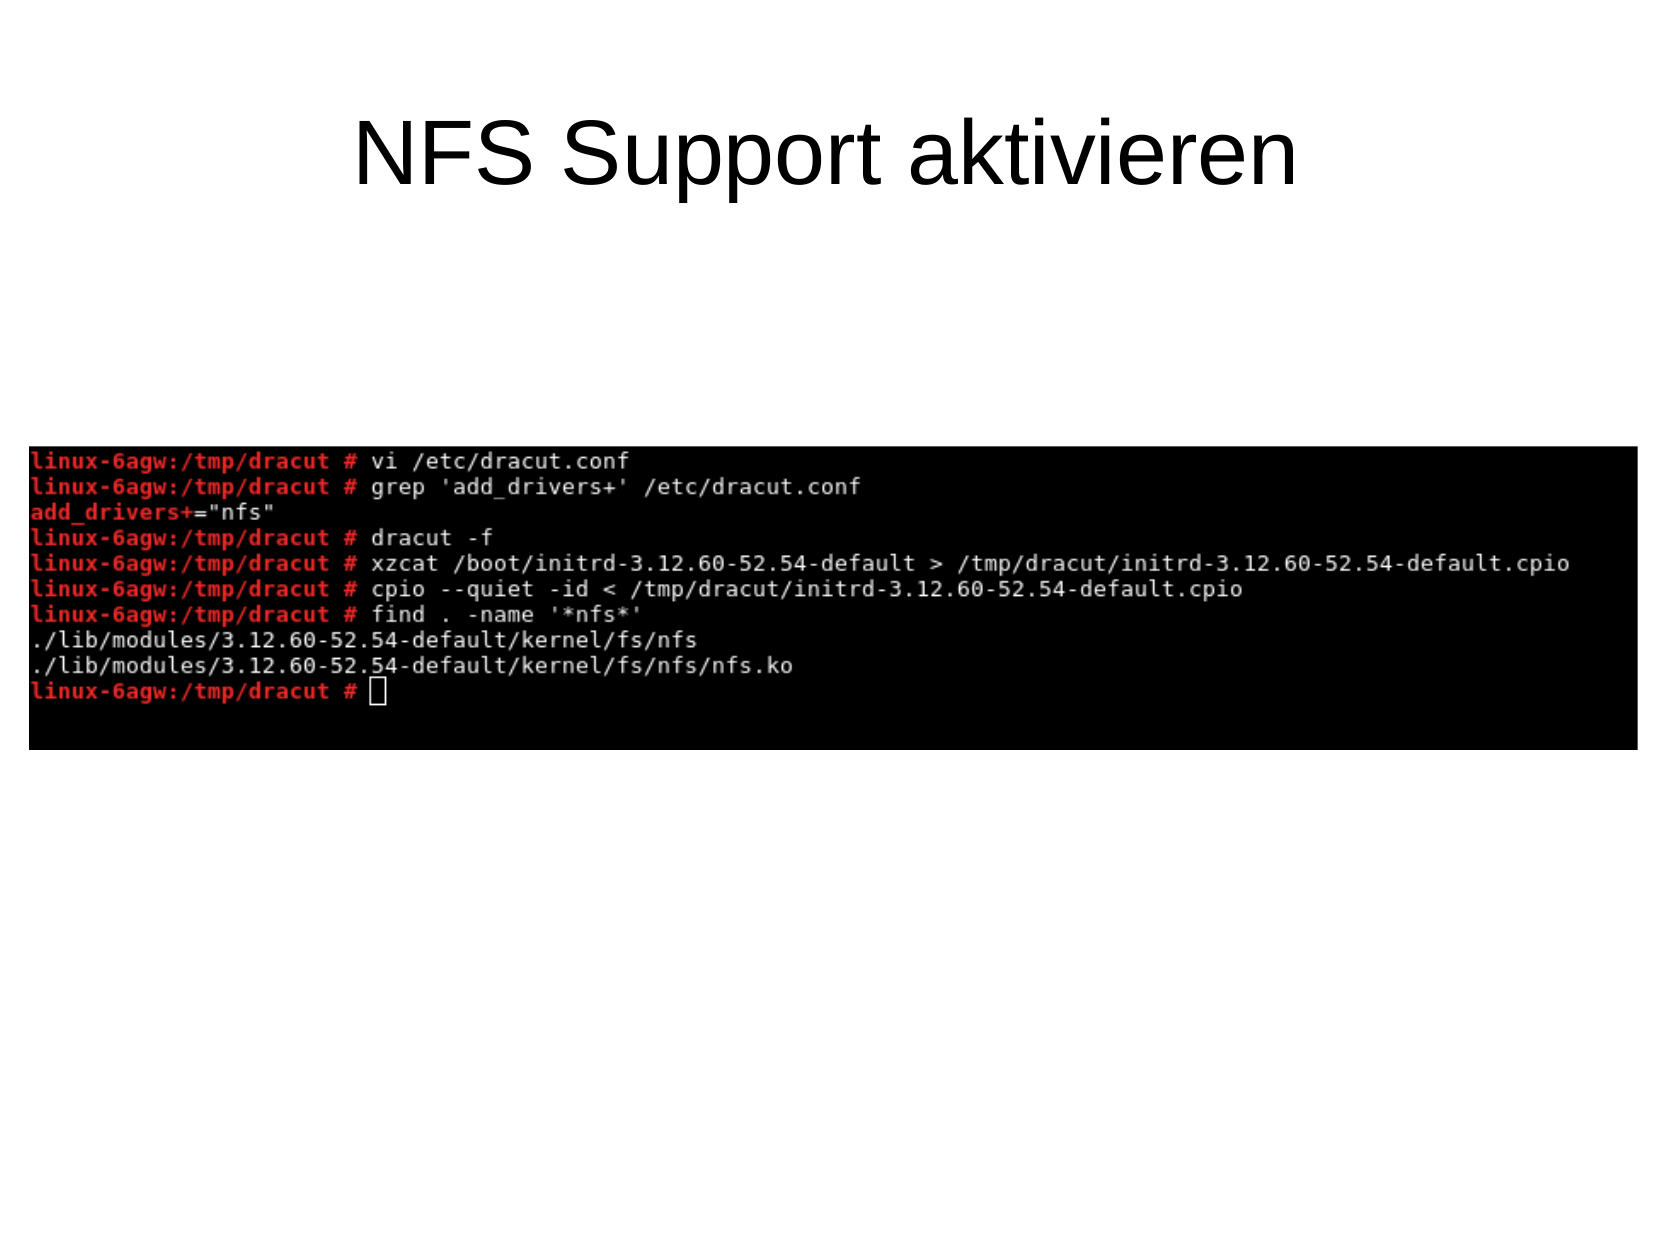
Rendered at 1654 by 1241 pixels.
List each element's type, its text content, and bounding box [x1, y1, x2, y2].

title NFS Support aktivieren [82, 49, 1571, 257]
picture [29, 446, 1638, 751]
